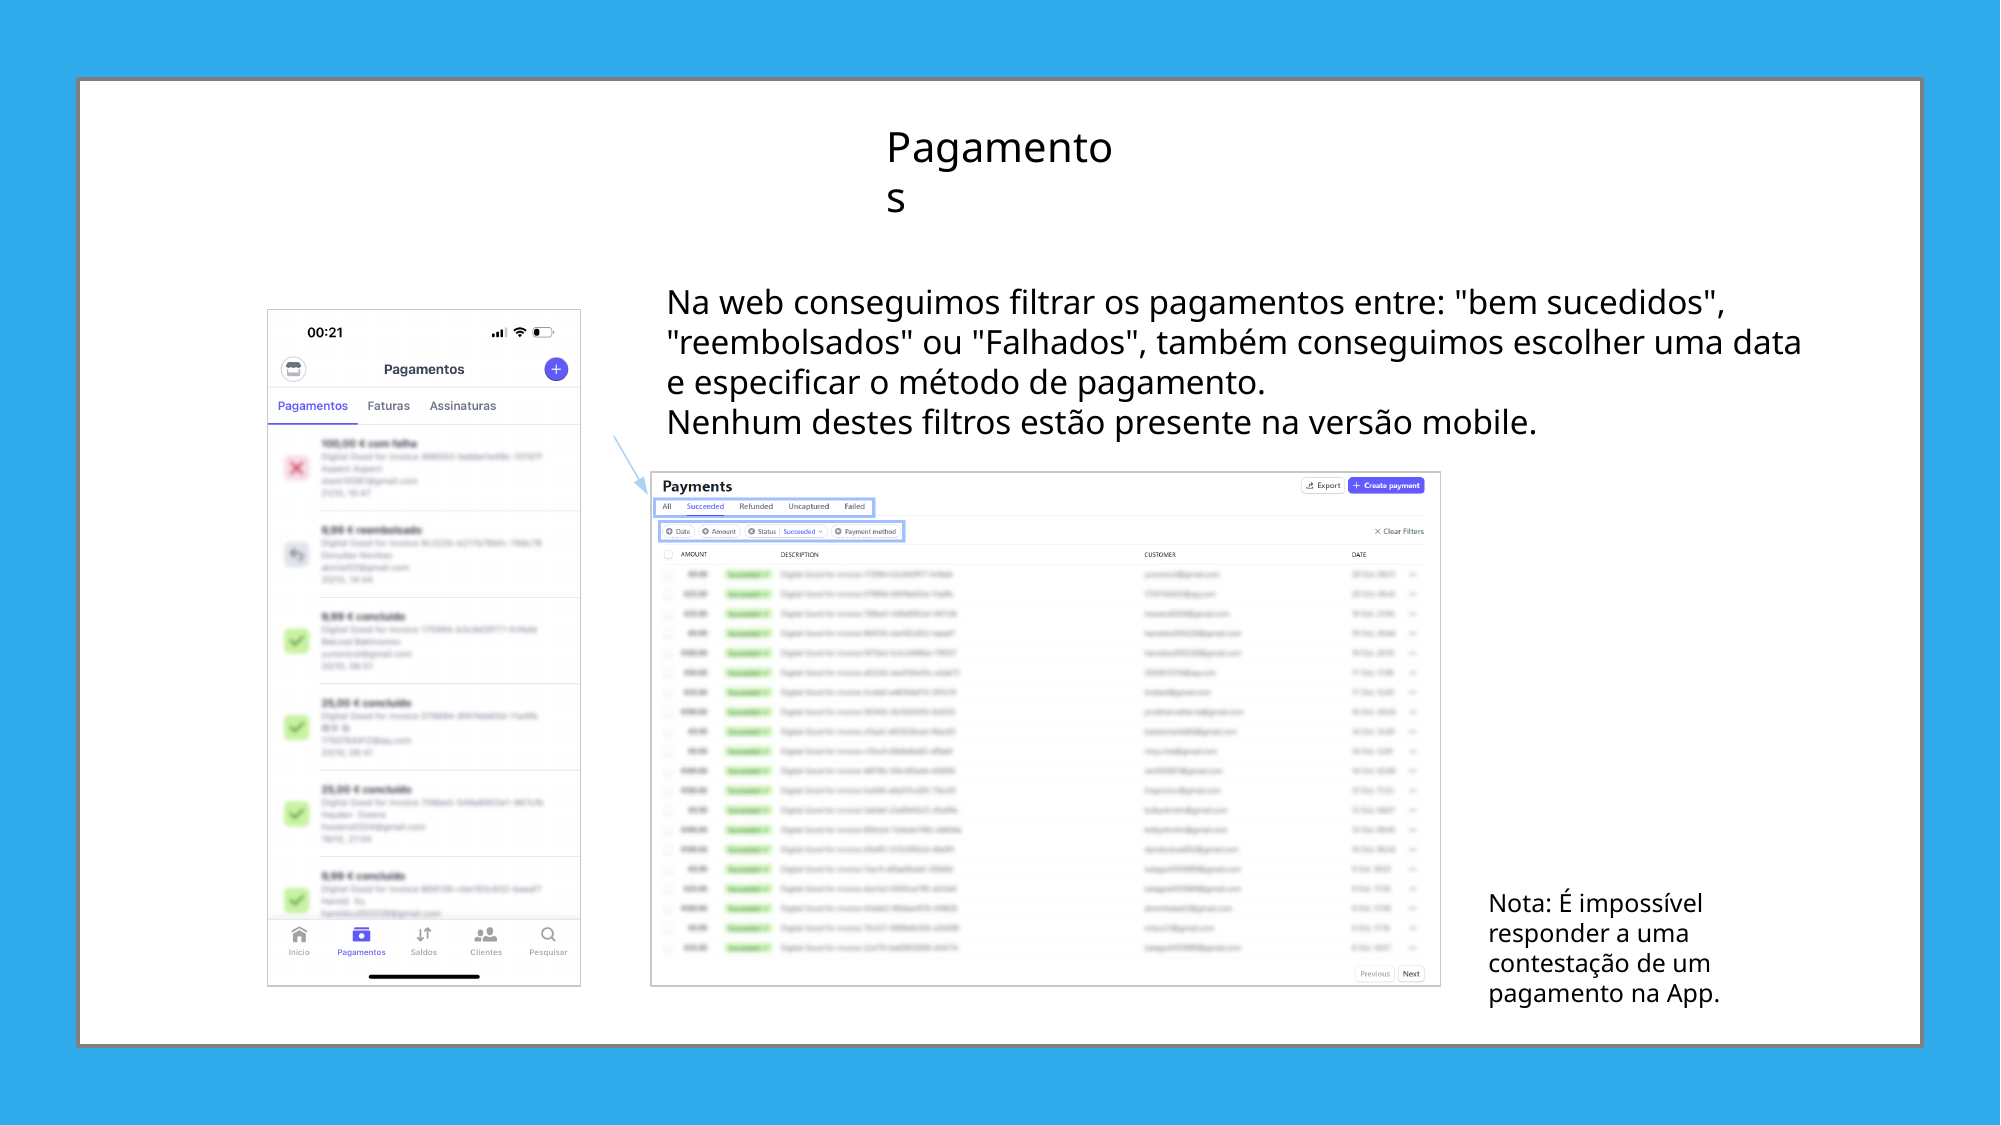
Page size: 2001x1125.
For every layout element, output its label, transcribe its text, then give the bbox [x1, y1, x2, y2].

picture [651, 472, 1440, 985]
picture [268, 310, 580, 986]
text_box Nota: É impossível responder a uma contestação de um pagamento na App. [1473, 880, 1835, 987]
text_box Na web conseguimos filtrar os pagamentos entre: "bem sucedidos", "reembolsados" ou "Falhados", também conseguimos escolher uma data e especificar o método de pagamento. Nenhum destes filtros estão presente na versão mobile. [651, 274, 1832, 451]
text_box [0, 0, 2000, 1125]
text_box Pagamentos [871, 113, 1130, 180]
